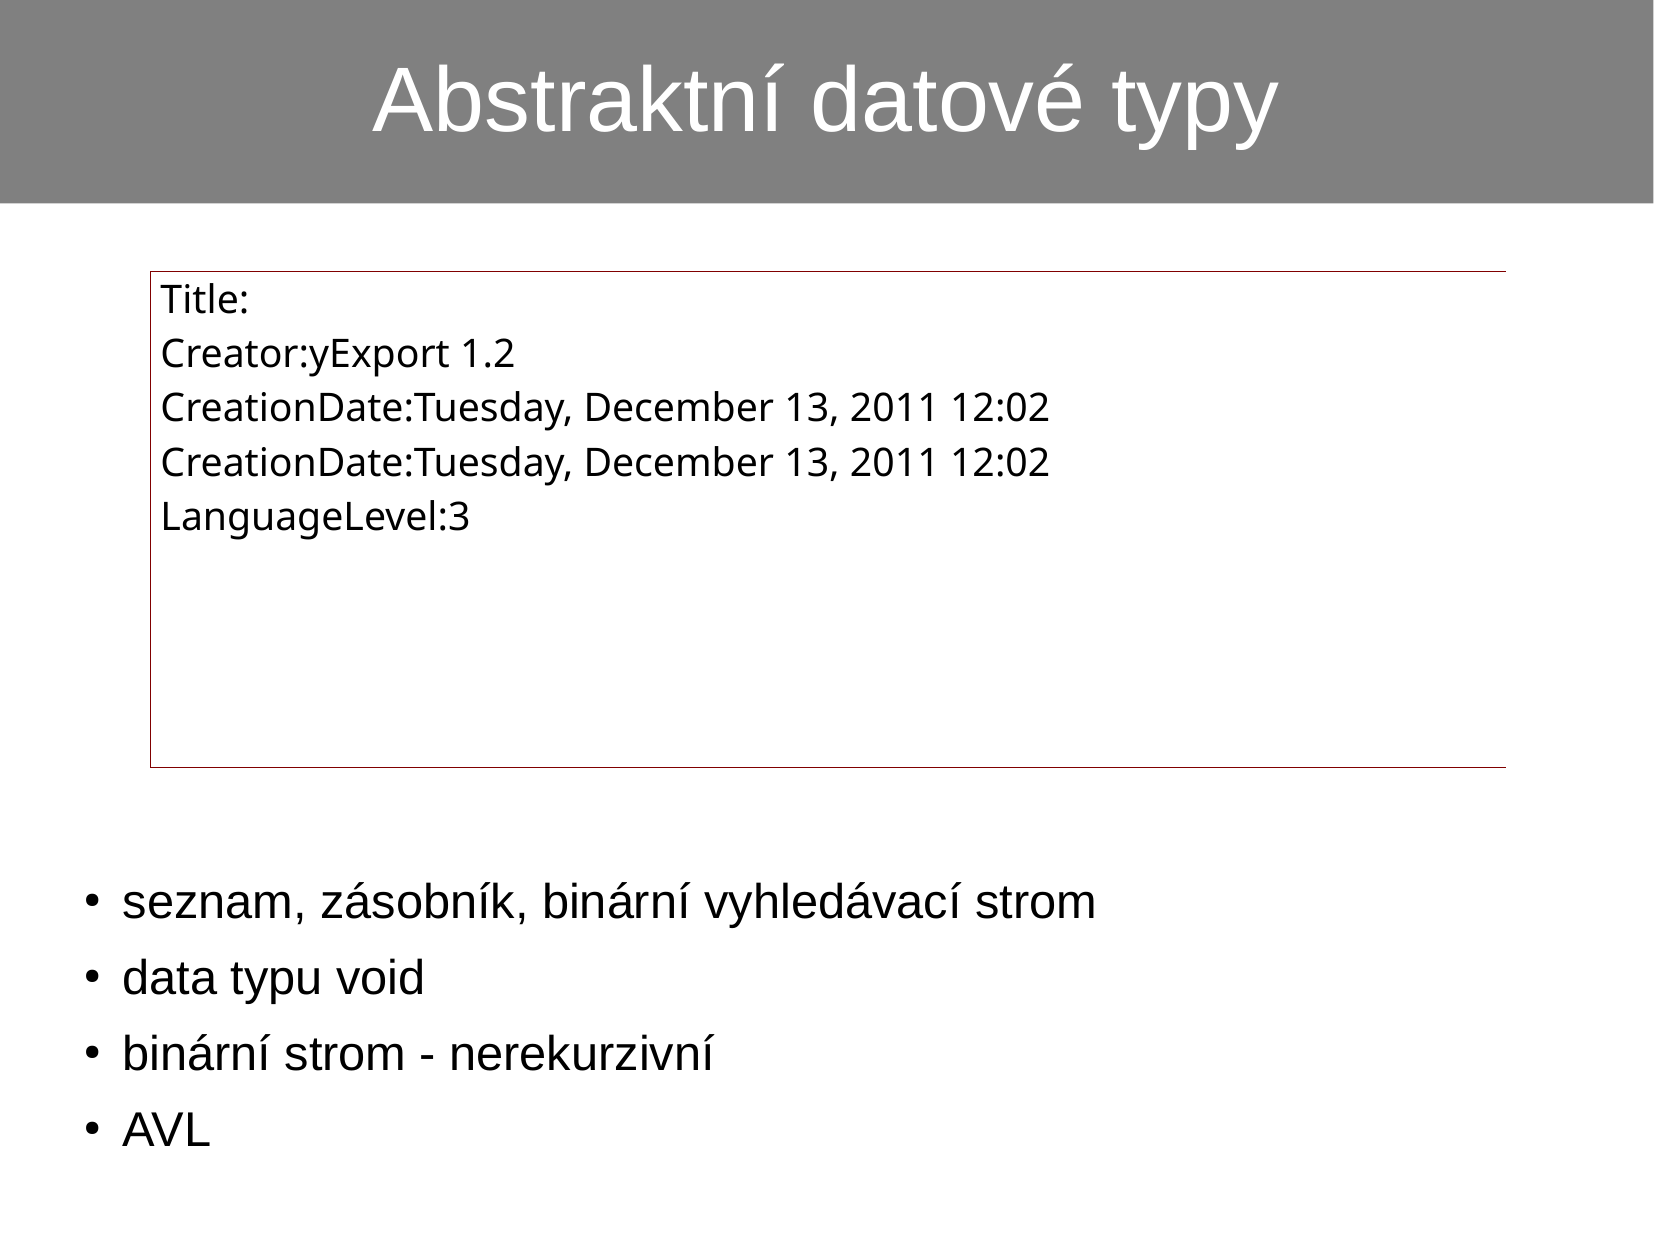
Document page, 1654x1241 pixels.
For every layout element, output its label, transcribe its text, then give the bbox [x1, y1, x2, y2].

picture [147, 268, 1506, 768]
title Abstraktní datové typy [0, 0, 1654, 204]
list seznam, zásobník, binární vyhledávací strom data typu void binární strom - nerekurzivní AVL [70, 874, 1560, 1158]
